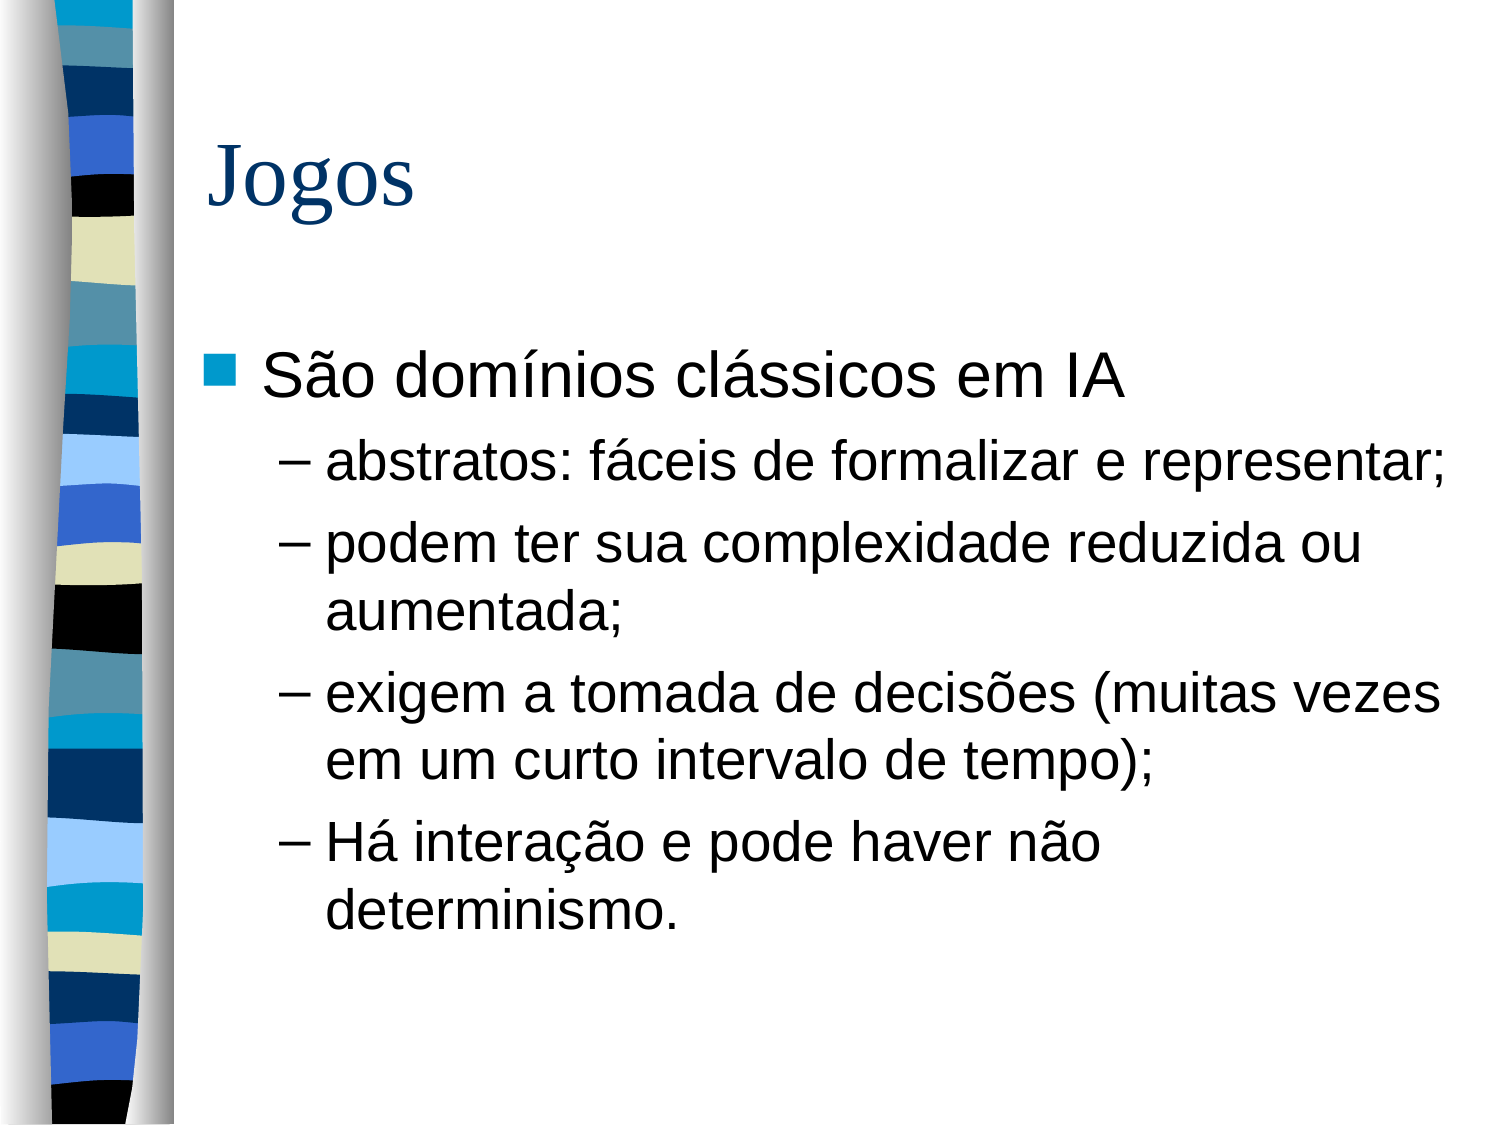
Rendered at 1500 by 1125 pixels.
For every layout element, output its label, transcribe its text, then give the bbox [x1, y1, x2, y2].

title Jogos [192, 74, 1468, 263]
list São domínios clássicos em IA abstratos: fáceis de formalizar e representar; podem ter sua complexidade reduzida ou aumentada; exigem a tomada de decisões (muitas vezes em um curto intervalo de tempo); Há interação e pode haver não determinismo. [192, 324, 1468, 1000]
